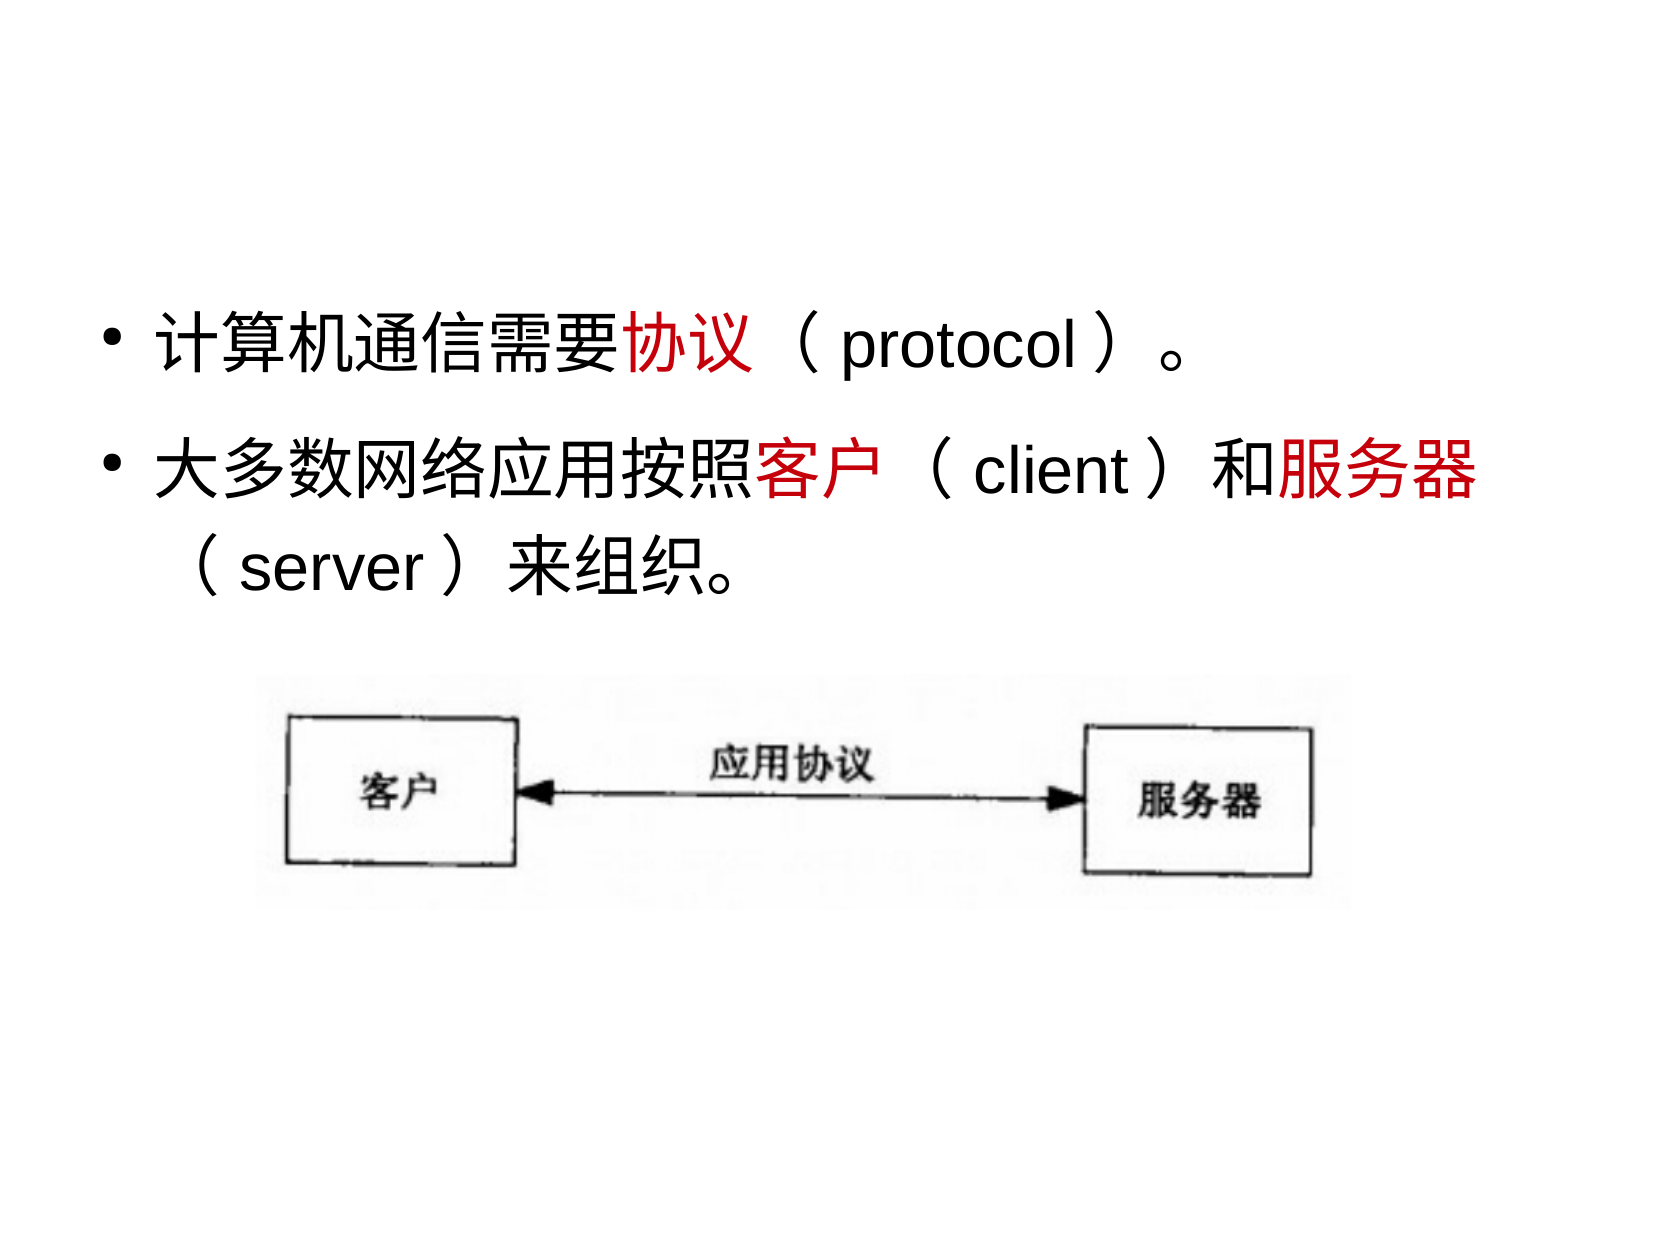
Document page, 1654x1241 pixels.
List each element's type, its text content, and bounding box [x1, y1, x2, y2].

list 计算机通信需要协议（protocol）。 大多数网络应用按照客户（client）和服务器（server）来组织。 [82, 290, 1571, 1010]
picture [255, 674, 1351, 910]
